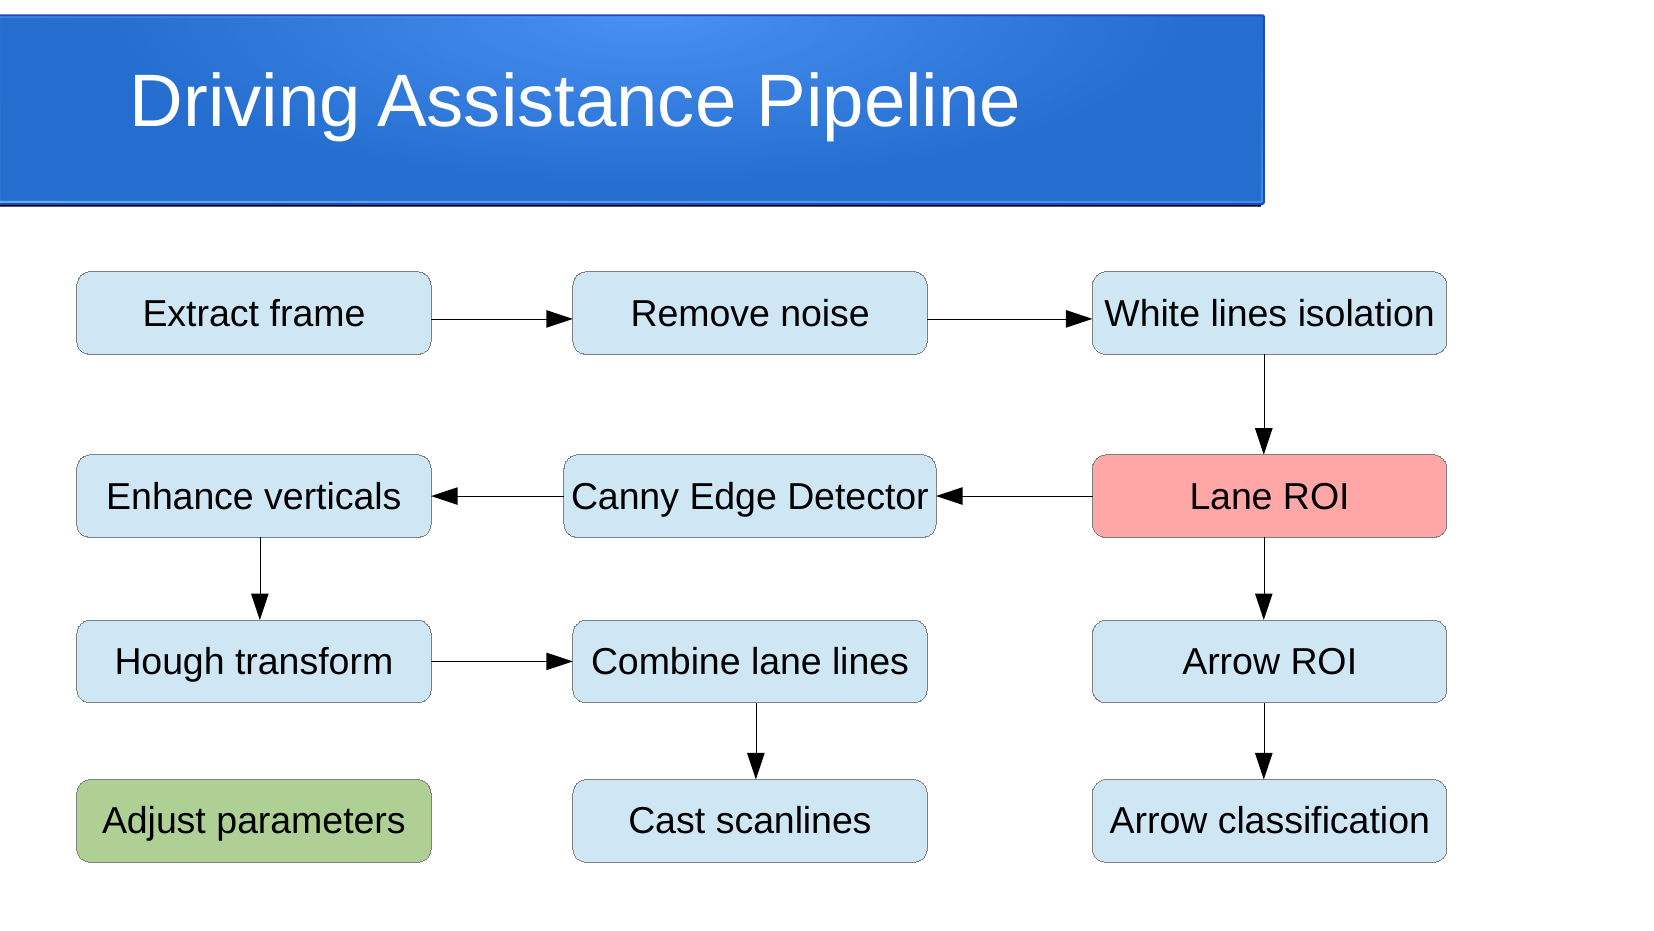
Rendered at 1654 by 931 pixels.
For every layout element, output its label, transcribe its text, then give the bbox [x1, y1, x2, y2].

text_box Lane ROI [1092, 454, 1447, 538]
text_box Arrow classification [1092, 779, 1447, 863]
text_box Cast scanlines [572, 779, 928, 863]
text_box Combine lane lines [572, 620, 928, 703]
text_box Canny Edge Detector [563, 454, 937, 538]
text_box Extract frame [76, 271, 432, 355]
text_box Adjust parameters [76, 779, 432, 863]
text_box White lines isolation [1092, 271, 1447, 355]
text_box Arrow ROI [1092, 620, 1447, 703]
title Driving Assistance Pipeline [129, 35, 1028, 166]
text_box Enhance verticals [76, 454, 432, 538]
text_box Remove noise [572, 271, 928, 355]
text_box Hough transform [76, 620, 432, 703]
